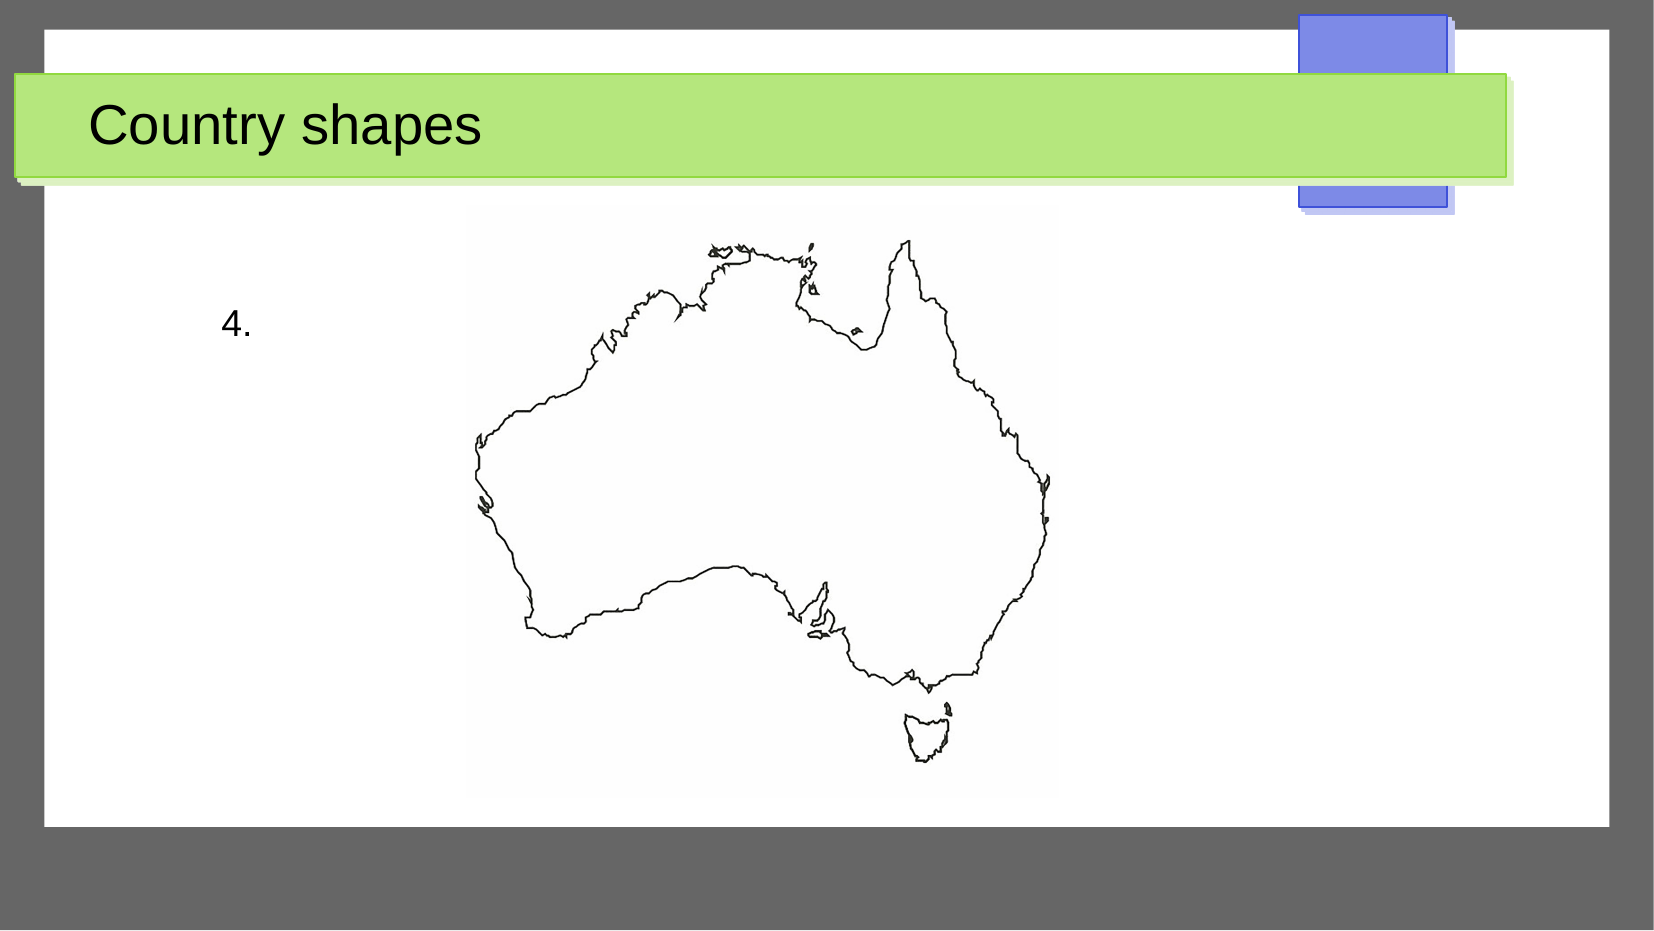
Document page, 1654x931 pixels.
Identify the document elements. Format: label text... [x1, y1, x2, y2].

text_box 4. [206, 295, 268, 353]
picture [466, 205, 1059, 798]
title Country shapes [88, 73, 1506, 178]
